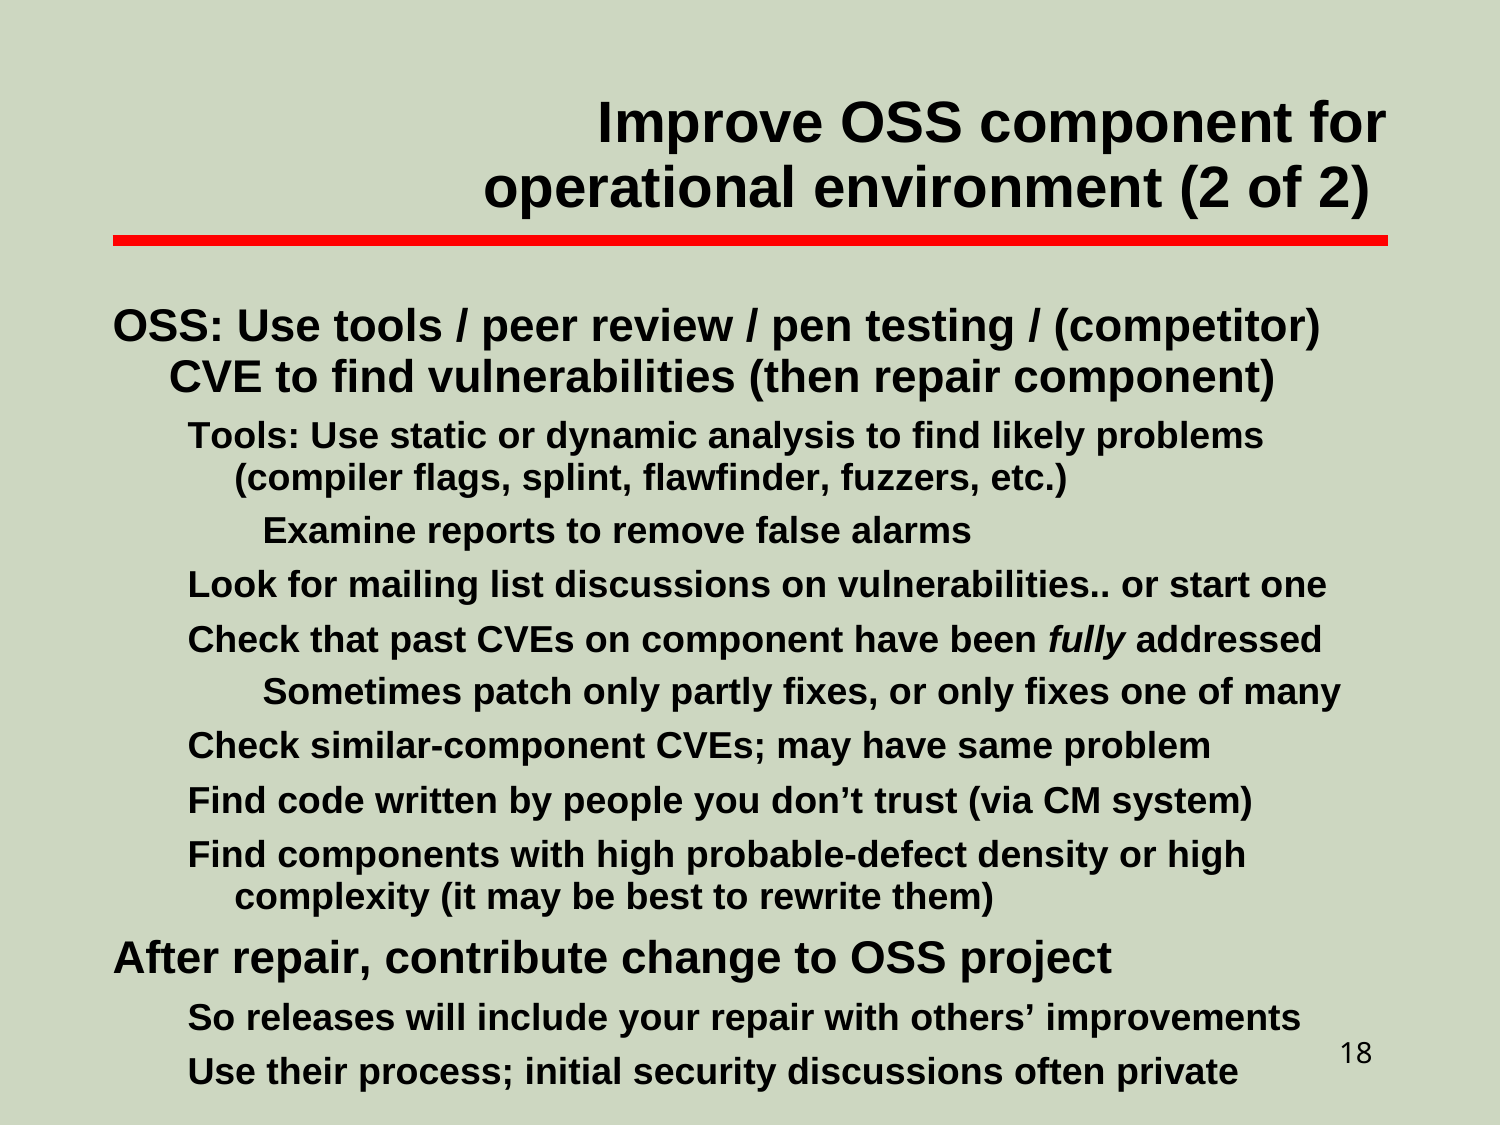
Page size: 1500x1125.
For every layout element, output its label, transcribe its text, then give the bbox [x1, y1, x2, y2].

title Improve OSS component for operational environment (2 of 2) [337, 89, 1388, 220]
list OSS: Use tools / peer review / pen testing / (competitor) CVE to find vulnerabilities (then repair component) Tools: Use static or dynamic analysis to find likely problems (compiler flags, splint, flawfinder, fuzzers, etc.) Examine reports to remove false alarms Look for mailing list discussions on vulnerabilities.. or start one Check that past CVEs on component have been fully addressed Sometimes patch only partly fixes, or only fixes one of many Check similar-component CVEs; may have same problem Find code written by people you don’t trust (via CM system) Find components with high probable-defect density or high complexity (it may be best to rewrite them) After repair, contribute change to OSS project So releases will include your repair with others’ improvements Use their process; initial security discussions often private [112, 299, 1388, 1093]
